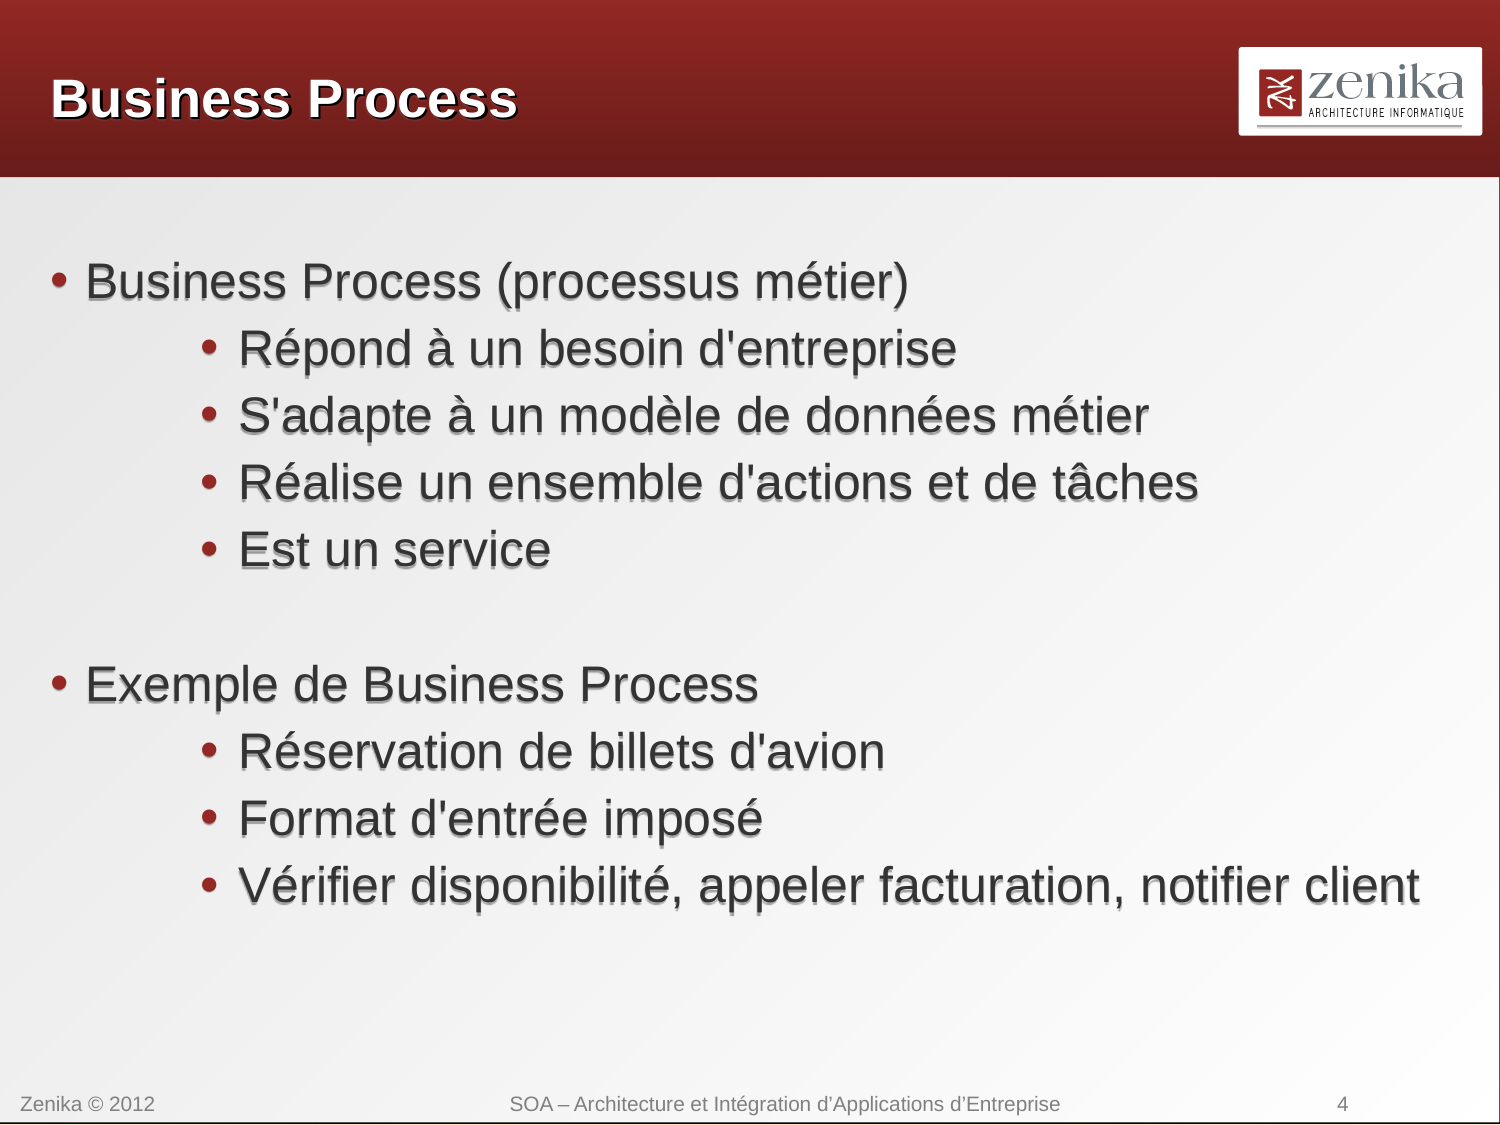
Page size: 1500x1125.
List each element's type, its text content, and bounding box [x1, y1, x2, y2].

subtitle Business Process (processus métier) Répond à un besoin d'entreprise S'adapte à un modèle de données métier Réalise un ensemble d'actions et de tâches Est un service Exemple de Business Process Réservation de billets d'avion Format d'entrée imposé Vérifier disponibilité, appeler facturation, notifier client [50, 249, 1435, 1064]
title Business Process [50, 22, 1206, 172]
